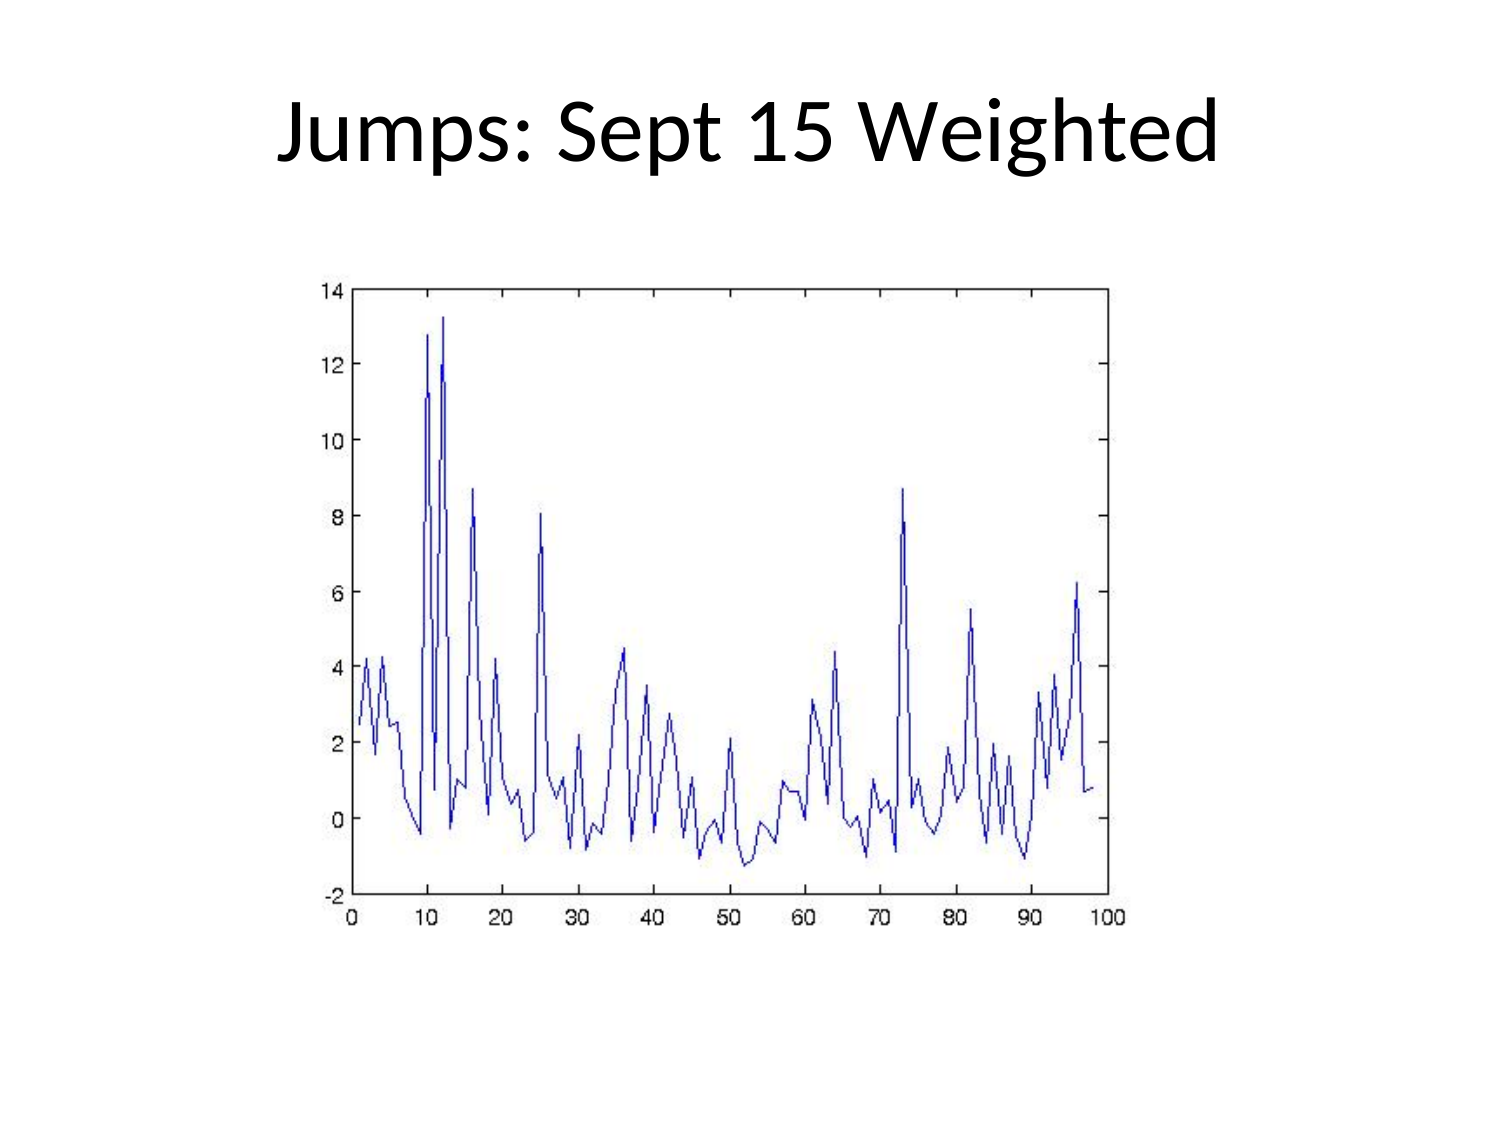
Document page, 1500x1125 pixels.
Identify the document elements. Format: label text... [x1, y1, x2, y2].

title Jumps: Sept 15 Weighted [75, 21, 1426, 257]
picture [225, 232, 1200, 976]
